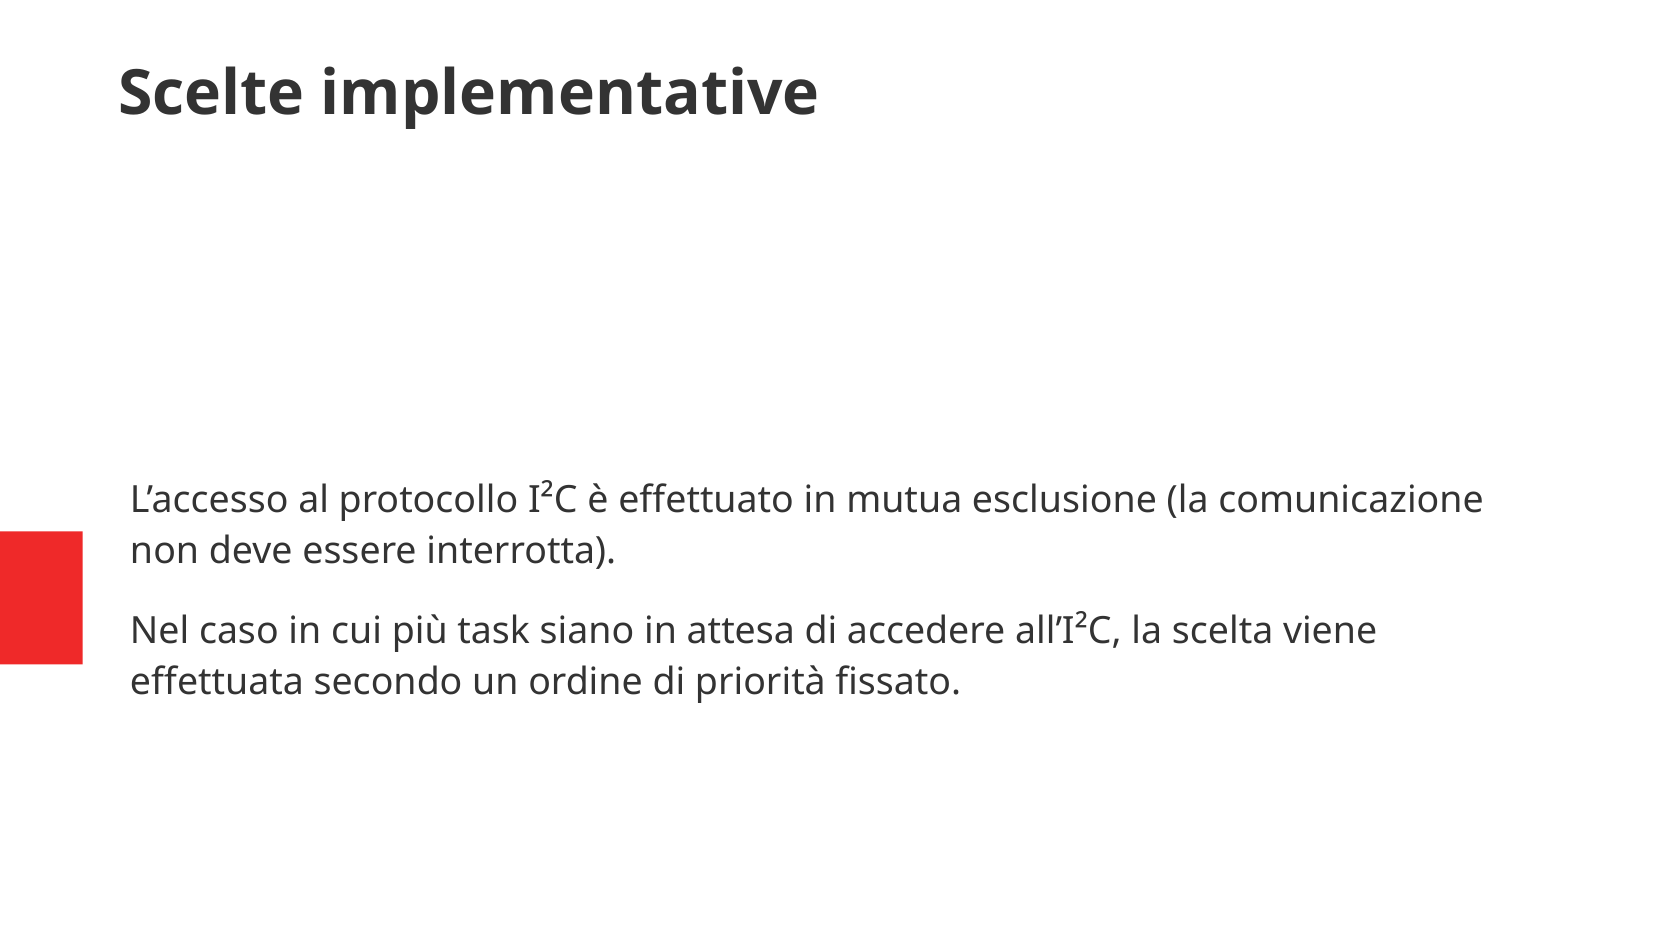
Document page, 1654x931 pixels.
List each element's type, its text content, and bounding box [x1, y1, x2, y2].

list L’accesso al protocollo I²C è effettuato in mutua esclusione (la comunicazione non deve essere interrotta). Nel caso in cui più task siano in attesa di accedere all’I²C, la scelta viene effettuata secondo un ordine di priorità fissato. [129, 472, 1536, 801]
title Scelte implementative [118, 44, 1524, 222]
